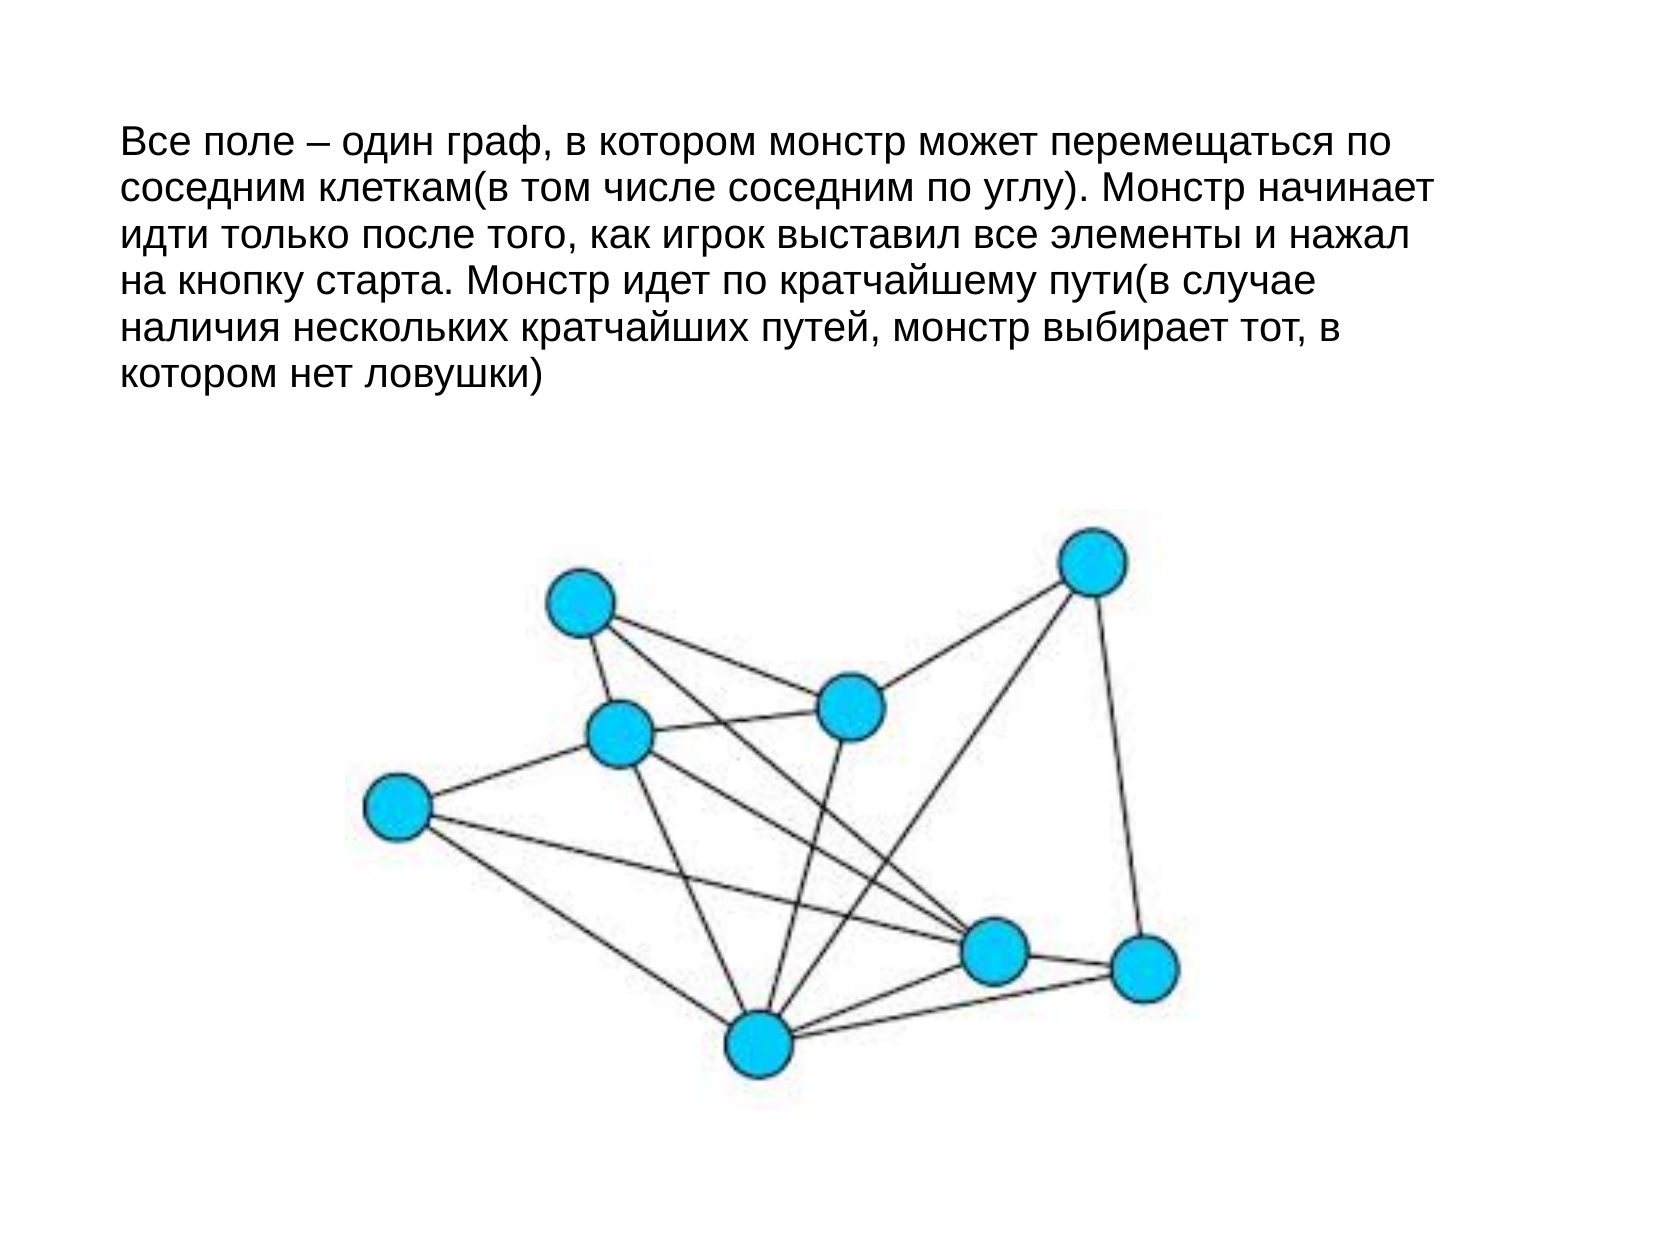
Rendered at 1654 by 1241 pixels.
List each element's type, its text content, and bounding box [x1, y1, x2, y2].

text_box Все поле – один граф, в котором монстр может перемещаться по соседним клеткам(в том числе соседним по углу). Монстр начинает идти только после того, как игрок выставил все элементы и нажал на кнопку старта. Монстр идет по кратчайшему пути(в случае наличия нескольких кратчайших путей, монстр выбирает тот, в котором нет ловушки) [105, 109, 1471, 404]
picture [345, 509, 1201, 1110]
